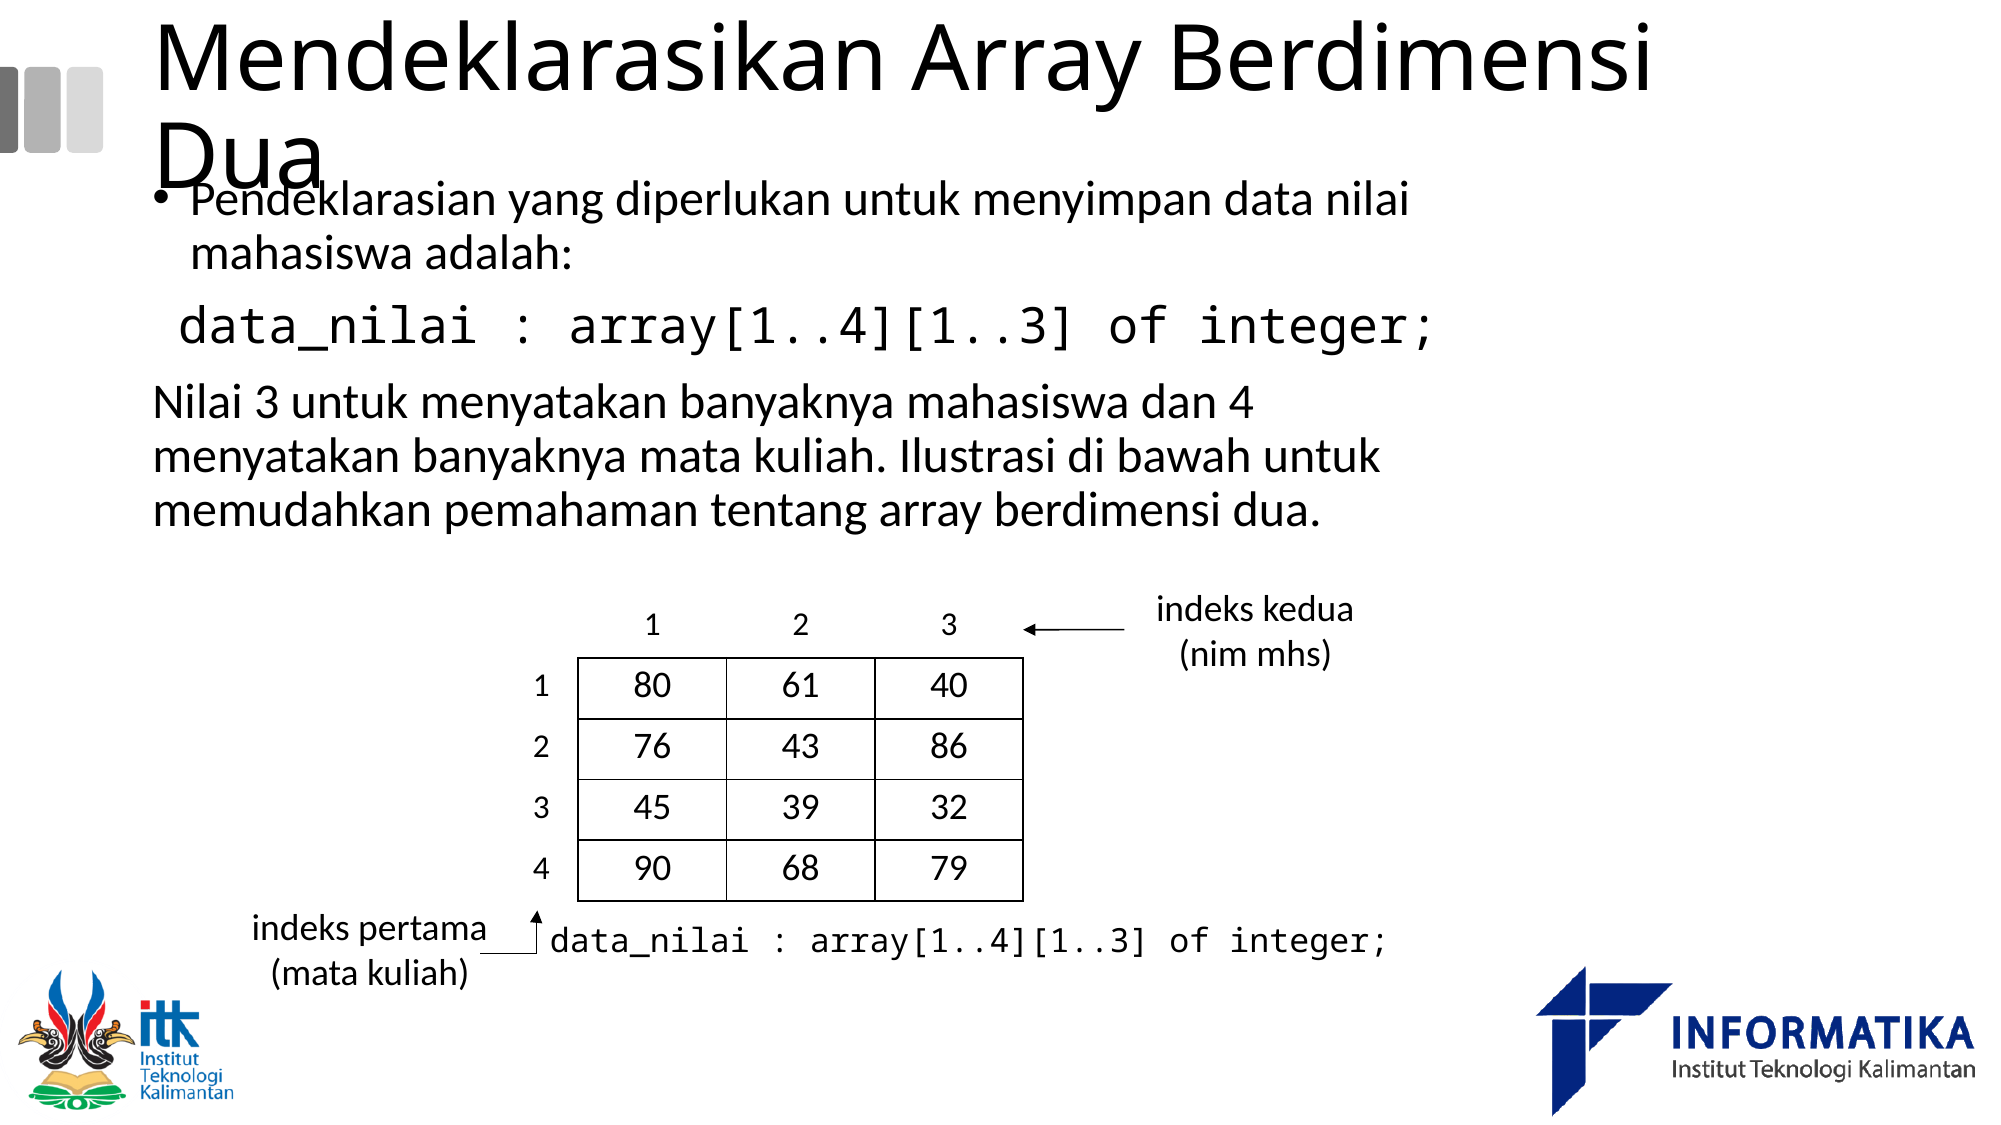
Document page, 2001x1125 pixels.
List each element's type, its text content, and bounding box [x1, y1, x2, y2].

table_cell 4 [505, 841, 577, 900]
table_cell 79 [876, 841, 1022, 900]
table_cell 39 [727, 780, 874, 839]
picture [0, 935, 252, 1125]
table_cell 2 [505, 720, 577, 779]
table_cell 86 [876, 720, 1022, 779]
table_cell 3 [505, 780, 577, 839]
text_box data_nilai : array[1..4][1..3] of integer; [535, 912, 1405, 967]
table_header 1 [579, 598, 726, 657]
text_box indeks pertama (mata kuliah) [236, 895, 503, 1001]
table_header [505, 598, 577, 657]
table_header 2 [727, 598, 874, 657]
table_cell 43 [727, 720, 874, 779]
table_cell 40 [876, 659, 1022, 718]
table_header 3 [876, 598, 1022, 657]
table_cell 80 [579, 659, 726, 718]
text_box indeks kedua (nim mhs) [1141, 576, 1370, 682]
table_cell 32 [876, 780, 1022, 839]
title Mendeklarasikan Array Berdimensi Dua [137, 1, 1863, 219]
picture [1534, 965, 1976, 1118]
table_cell 76 [579, 720, 726, 779]
table_cell 61 [727, 659, 874, 718]
list Pendeklarasian yang diperlukan untuk menyimpan data nilai mahasiswa adalah: data_nilai : array[1..4][1..3] of integer; Nilai 3 untuk menyatakan banyaknya mahasiswa dan 4 menyatakan banyaknya mata kuliah. Ilustrasi di bawah untuk memudahkan pemahaman tentang array berdimensi dua. [137, 164, 1480, 879]
table_cell 45 [579, 780, 726, 839]
table_cell 68 [727, 841, 874, 900]
table_cell 90 [579, 841, 726, 900]
table_cell 1 [505, 659, 577, 718]
